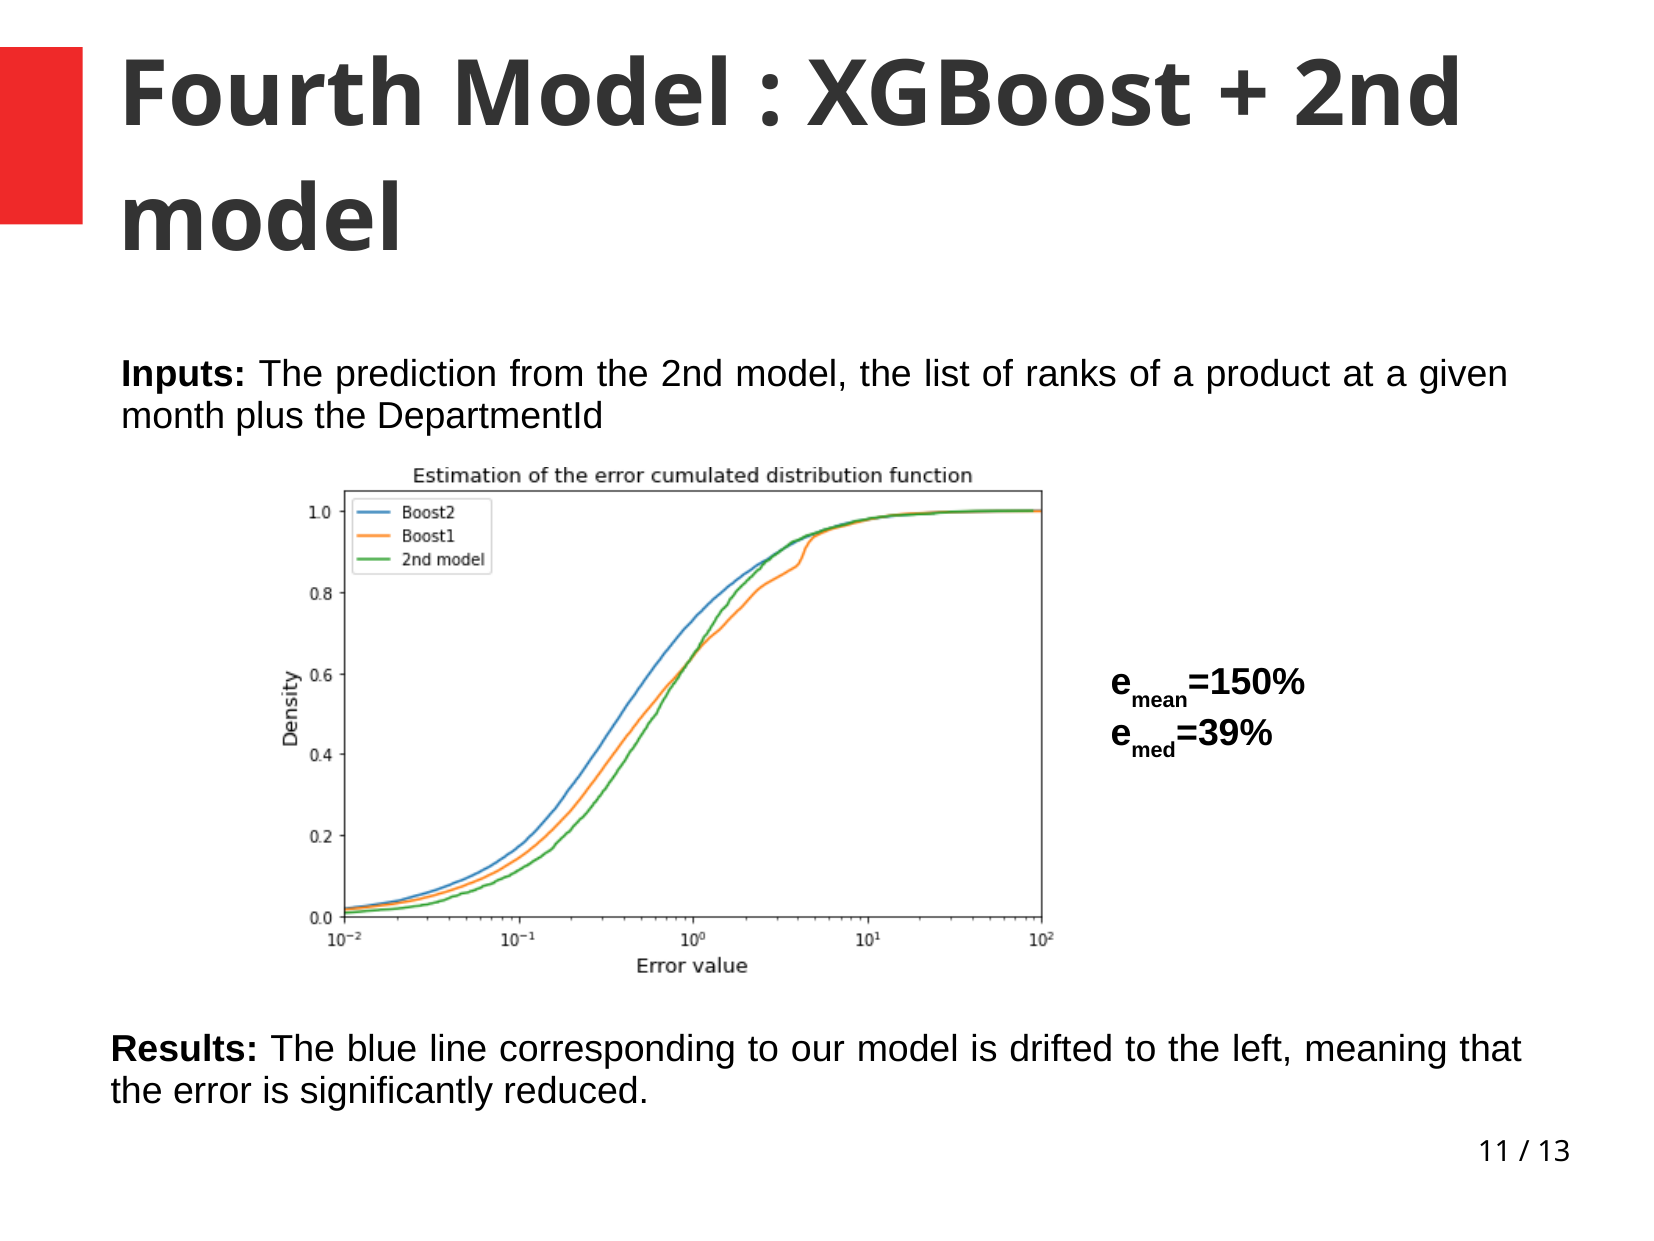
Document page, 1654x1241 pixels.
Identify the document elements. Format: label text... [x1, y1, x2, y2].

text_box emean=150% emed=39% [1095, 653, 1461, 792]
title Fourth Model : XGBoost + 2nd model [118, 27, 1571, 278]
picture [266, 467, 1071, 987]
text_box Inputs: The prediction from the 2nd model, the list of ranks of a product at a given month plus the DepartmentId [106, 344, 1524, 804]
text_box Results: The blue line corresponding to our model is drifted to the left, meaning that the error is significantly reduced. [95, 1019, 1538, 1119]
